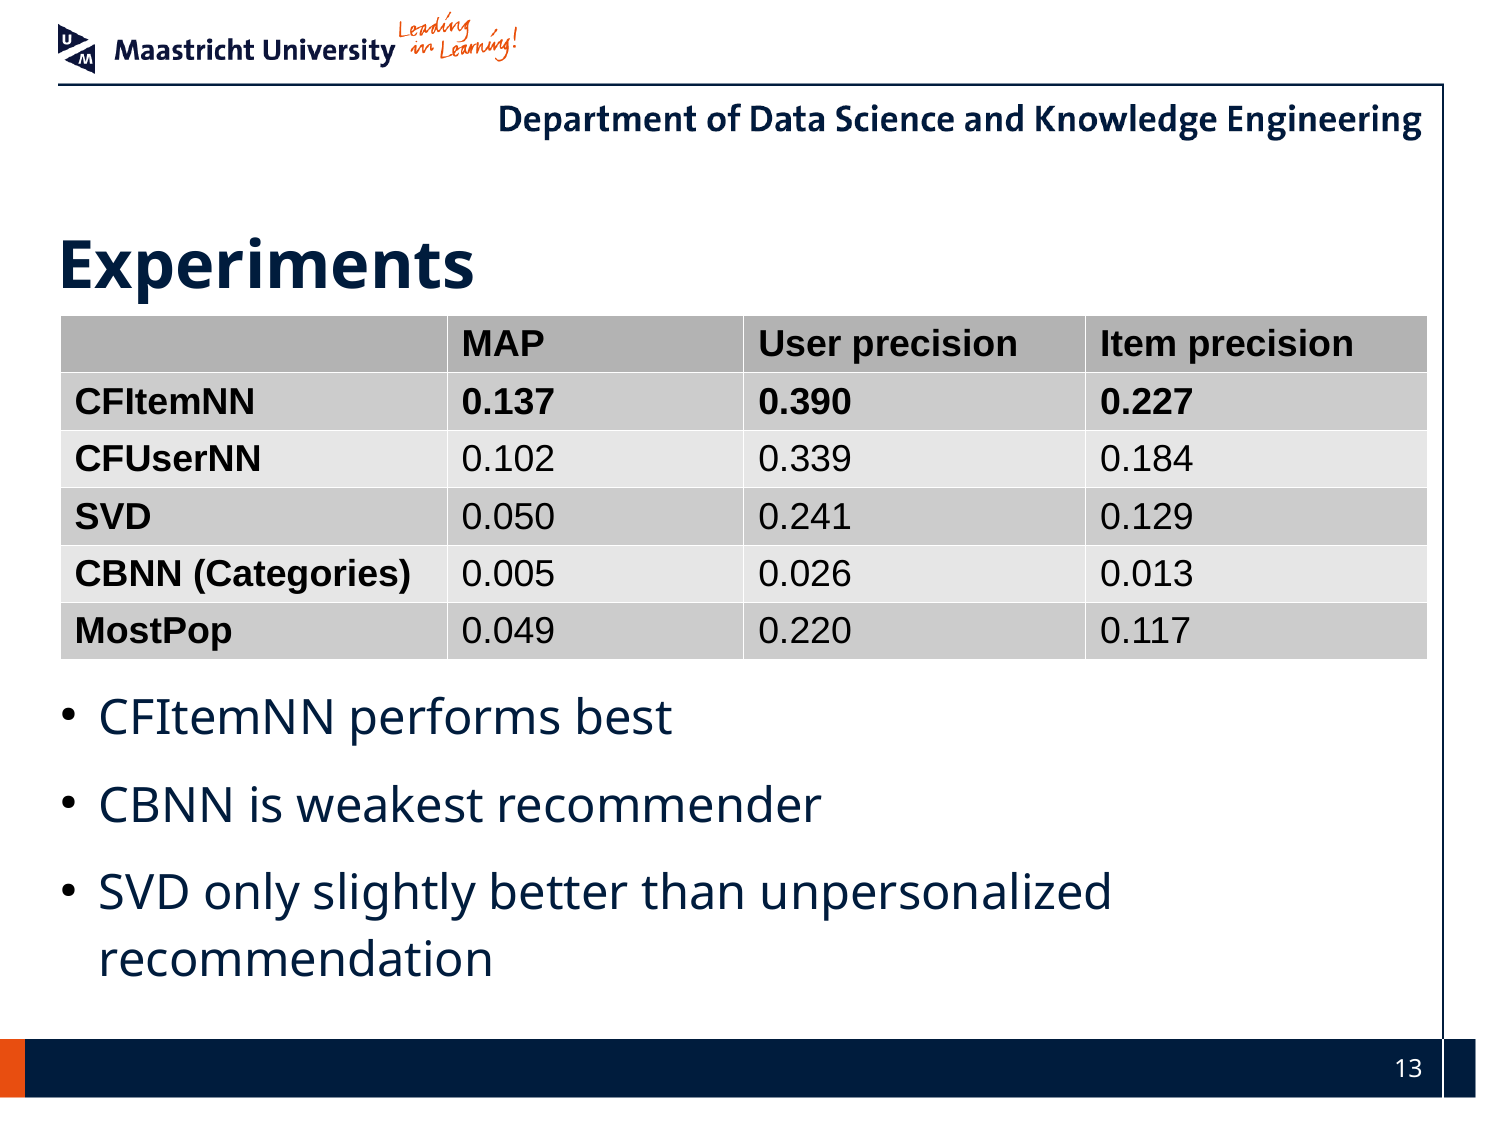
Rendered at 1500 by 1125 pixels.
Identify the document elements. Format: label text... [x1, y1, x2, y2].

table_cell CFUserNN [61, 431, 447, 487]
table_cell 0.390 [744, 373, 1085, 430]
table_cell MostPop [61, 603, 447, 659]
table_cell CBNN (Categories) [61, 546, 447, 602]
table_cell 0.241 [744, 488, 1085, 545]
picture [0, 0, 1500, 1125]
table_cell SVD [61, 488, 447, 545]
table_cell CFItemNN [61, 373, 447, 430]
table_cell 0.129 [1086, 488, 1427, 545]
table_cell 0.049 [448, 603, 743, 659]
table_cell 0.026 [744, 546, 1085, 602]
table_cell 0.117 [1086, 603, 1427, 659]
table_cell 0.005 [448, 546, 743, 602]
table_header [61, 316, 447, 372]
table_cell 0.220 [744, 603, 1085, 659]
table_cell 0.339 [744, 431, 1085, 487]
list CFItemNN performs best CBNN is weakest recommender SVD only slightly better than unpersonalized recommendation [47, 682, 1390, 993]
table_cell 0.050 [448, 488, 743, 545]
table_cell 0.227 [1086, 373, 1427, 430]
table_cell 0.102 [448, 431, 743, 487]
table_cell 0.137 [448, 373, 743, 430]
title Experiments [57, 200, 1425, 325]
table_cell 0.013 [1086, 546, 1427, 602]
table_header MAP [448, 316, 743, 372]
table_header Item precision [1086, 316, 1427, 372]
table_cell 0.184 [1086, 431, 1427, 487]
table_header User precision [744, 316, 1085, 372]
